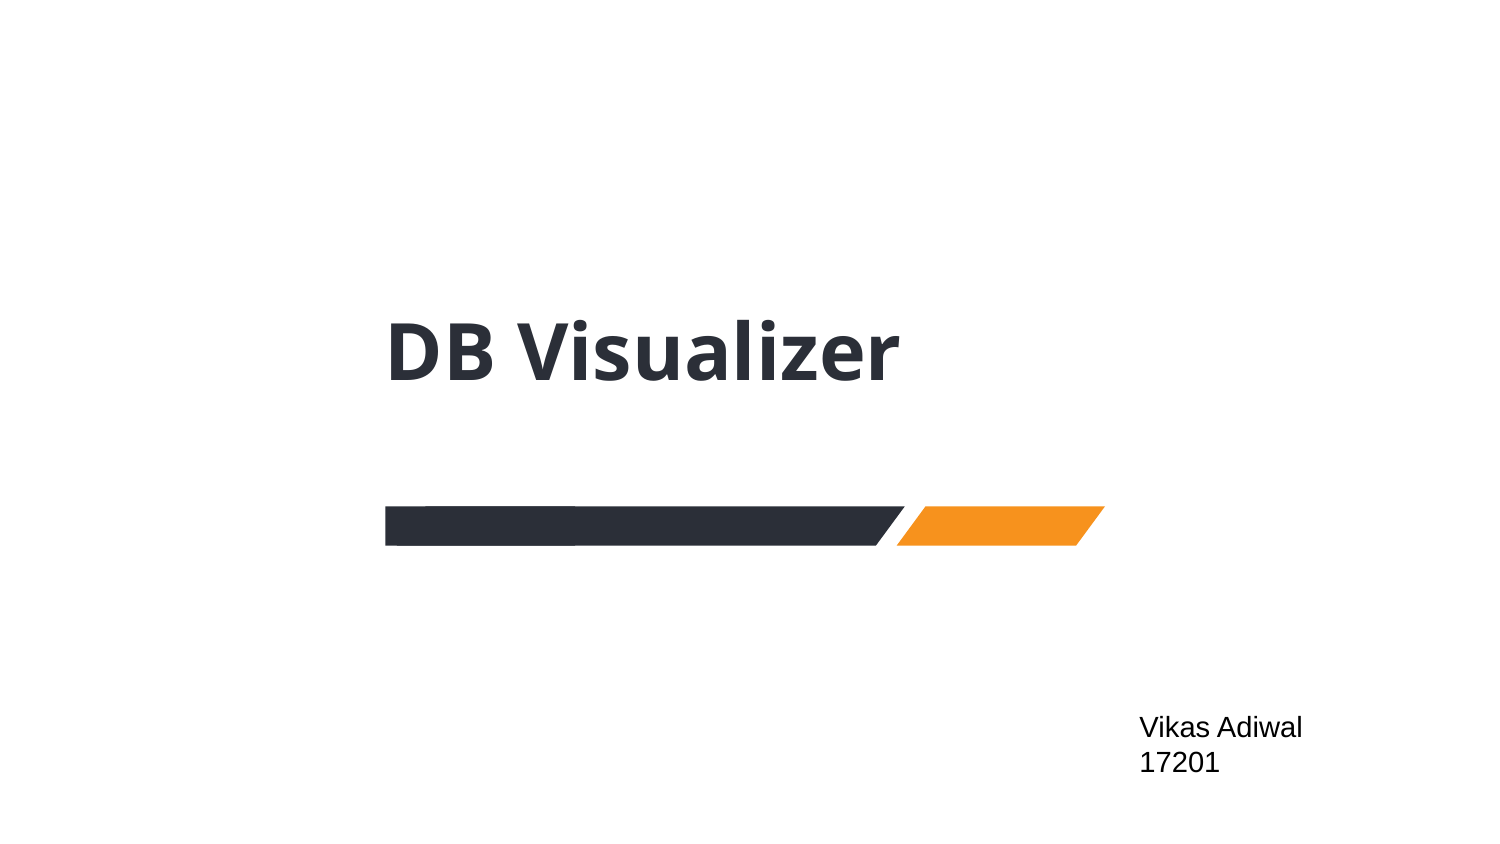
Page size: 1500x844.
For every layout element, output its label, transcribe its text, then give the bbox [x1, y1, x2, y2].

text_box Vikas Adiwal 17201 [1124, 693, 1438, 779]
text_box DB Visualizer [379, 298, 1121, 493]
text_box [896, 506, 1106, 546]
text_box [385, 506, 905, 546]
